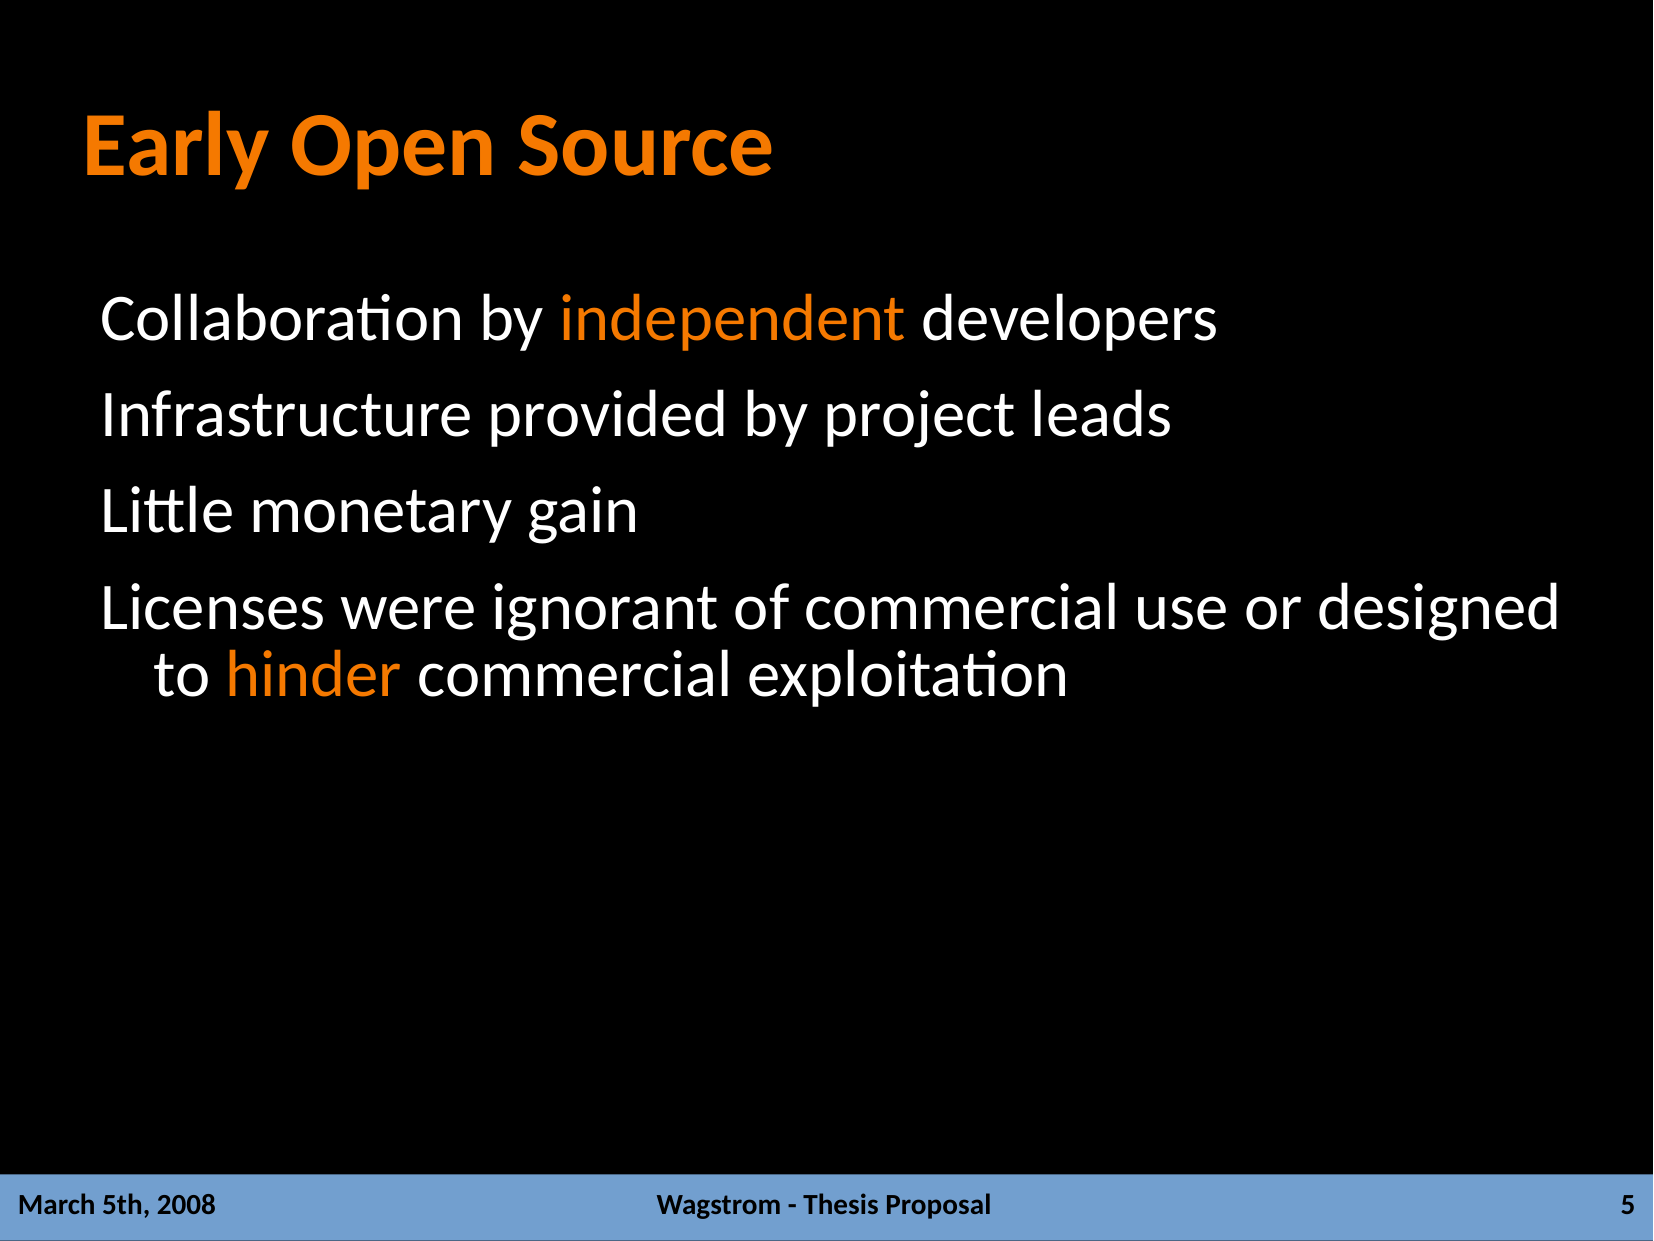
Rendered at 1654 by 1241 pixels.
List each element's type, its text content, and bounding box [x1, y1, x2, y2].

title Early Open Source [82, 49, 1571, 257]
list Collaboration by independent developers Infrastructure provided by project leads Little monetary gain Licenses were ignorant of commercial use or designed to hinder commercial exploitation [82, 290, 1571, 1095]
